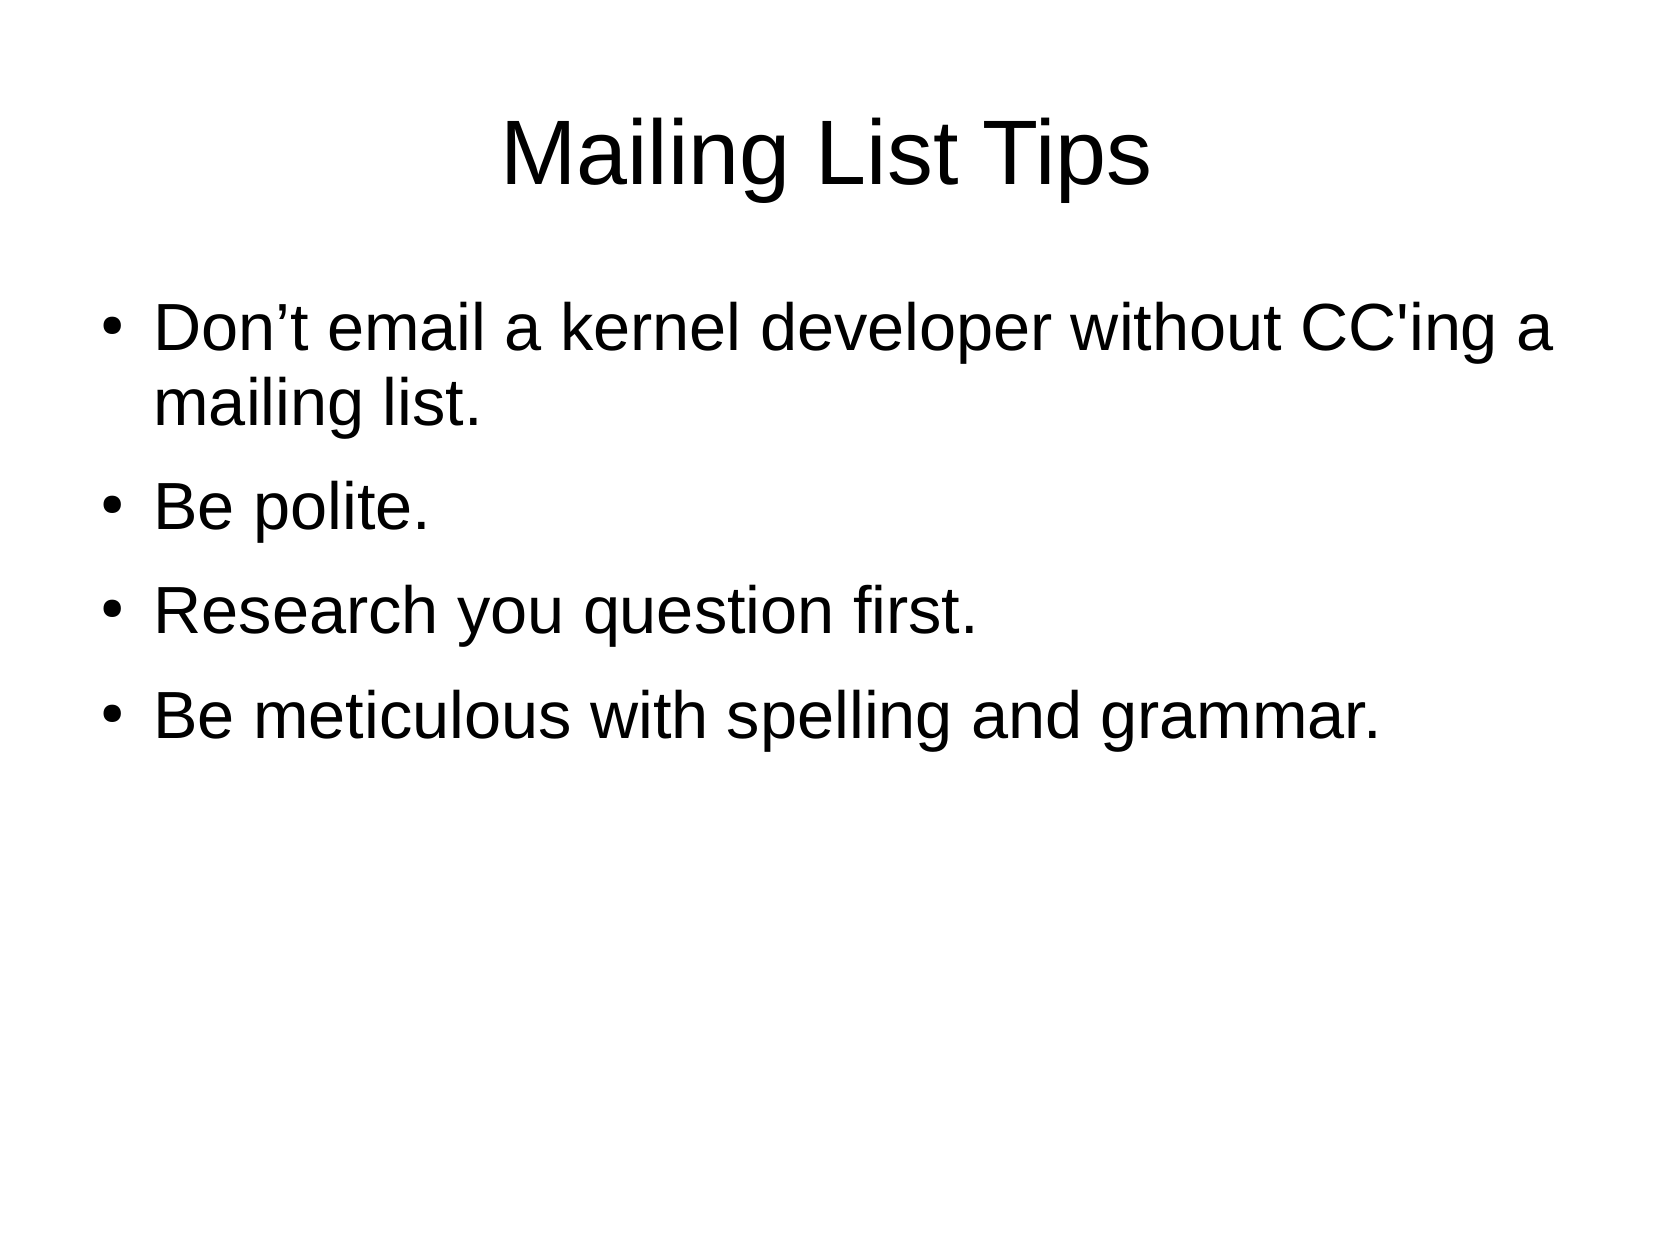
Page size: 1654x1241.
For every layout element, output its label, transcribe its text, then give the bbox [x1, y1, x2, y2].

list Don’t email a kernel developer without CC'ing a mailing list. Be polite. Research you question first. Be meticulous with spelling and grammar. [82, 290, 1571, 1010]
title Mailing List Tips [82, 49, 1571, 257]
